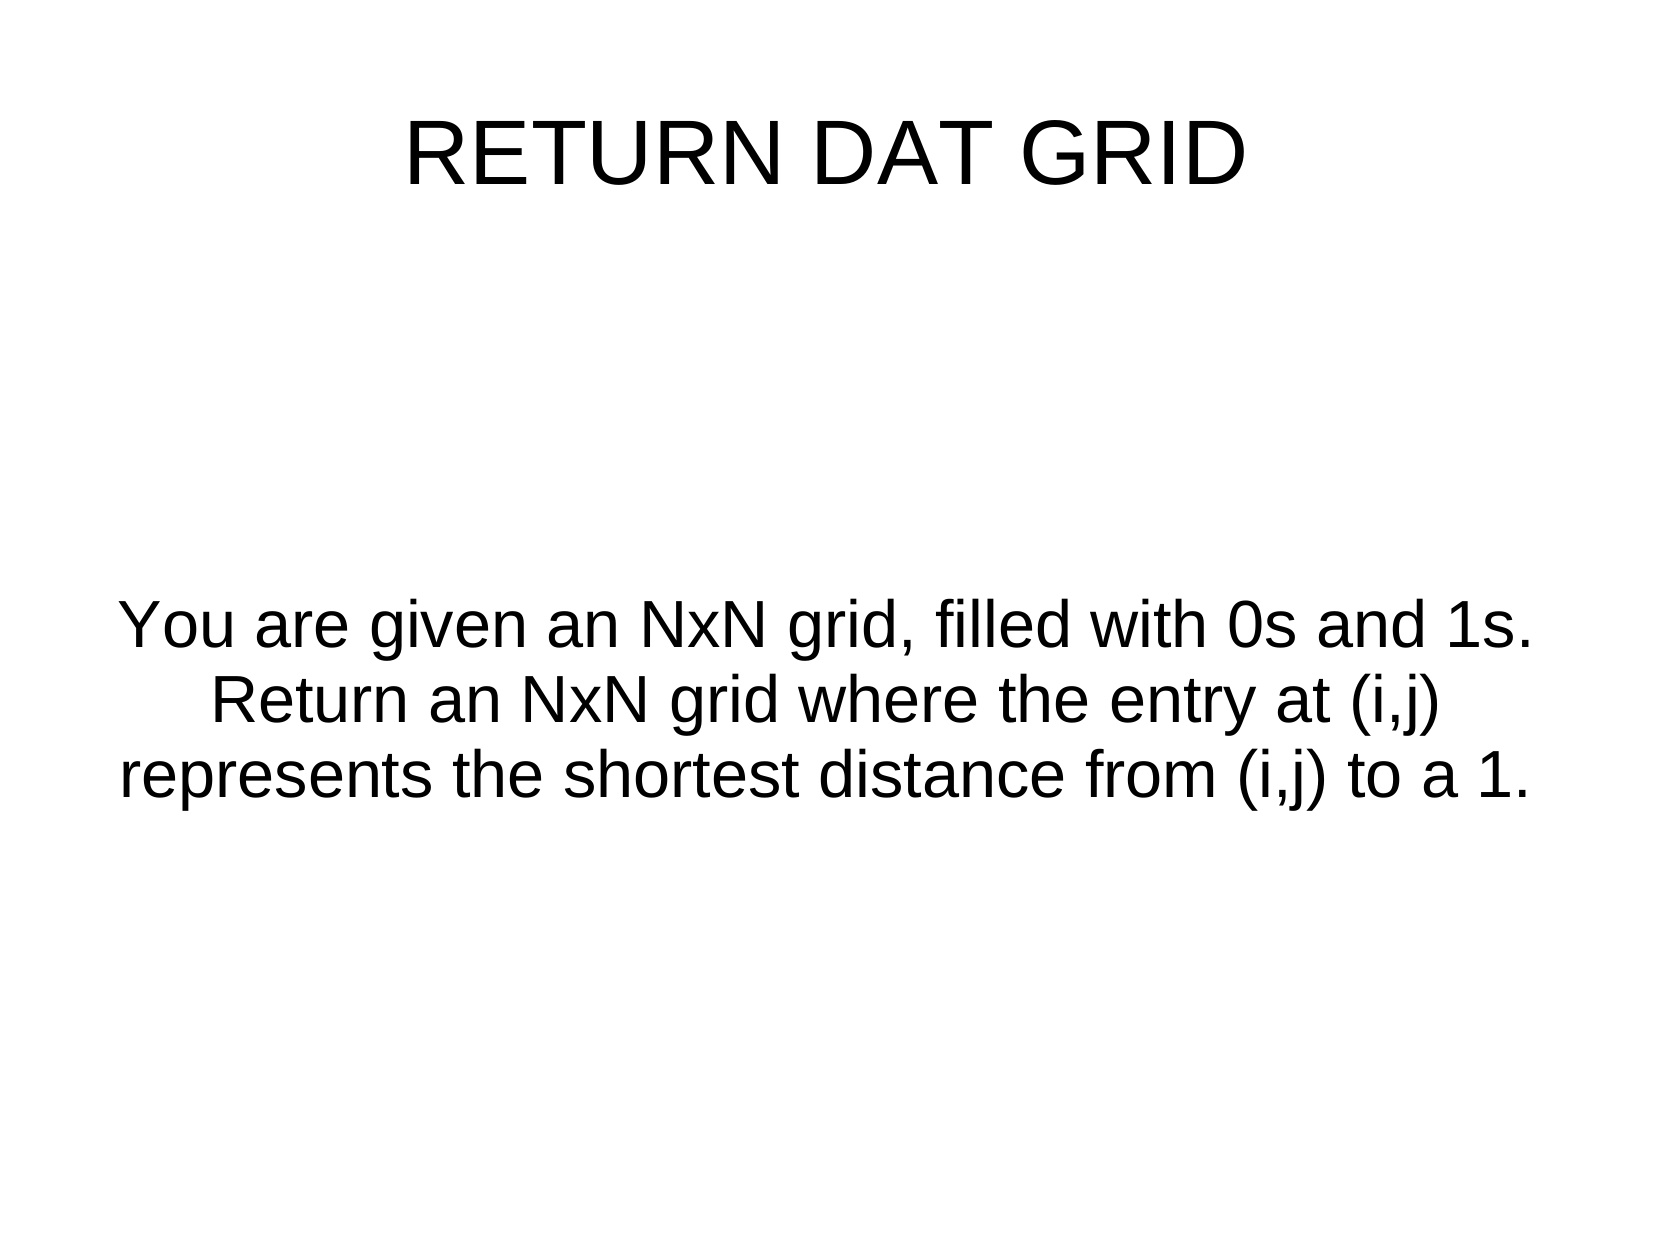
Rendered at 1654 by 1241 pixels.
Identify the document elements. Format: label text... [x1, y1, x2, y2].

title RETURN DAT GRID [82, 56, 1571, 250]
subtitle You are given an NxN grid, filled with 0s and 1s. Return an NxN grid where the entry at (i,j) represents the shortest distance from (i,j) to a 1. [82, 297, 1571, 1102]
